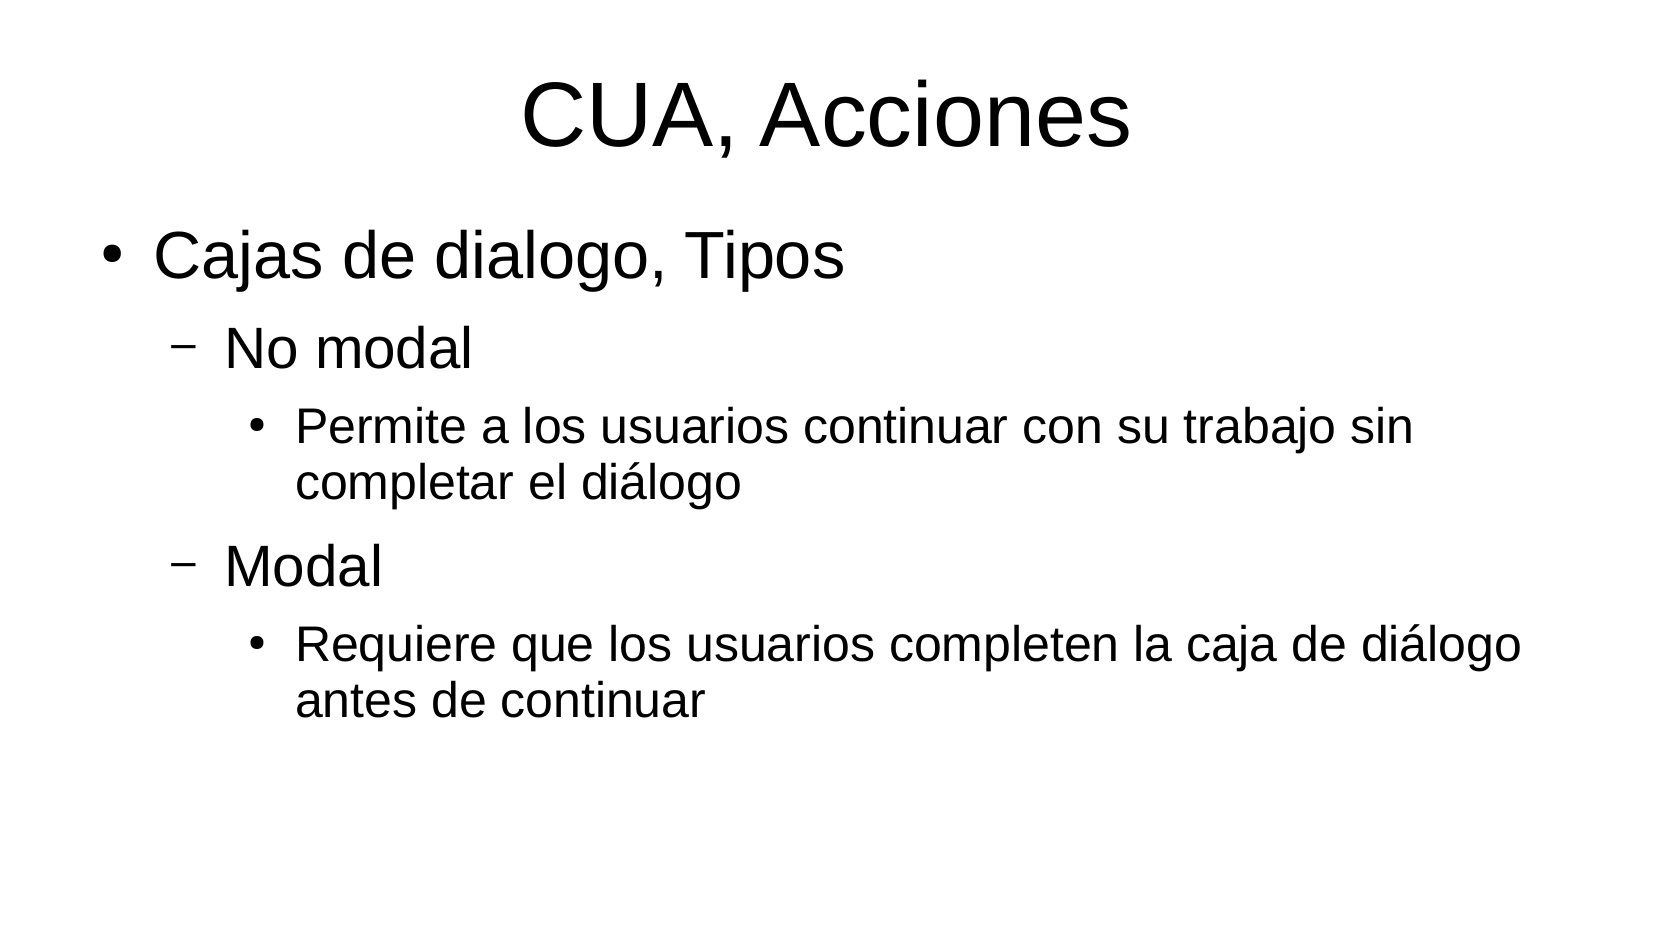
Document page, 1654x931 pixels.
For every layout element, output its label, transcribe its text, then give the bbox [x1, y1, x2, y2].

title CUA, Acciones [82, 37, 1571, 193]
list Cajas de dialogo, Tipos No modal Permite a los usuarios continuar con su trabajo sin completar el diálogo Modal Requiere que los usuarios completen la caja de diálogo antes de continuar [82, 217, 1571, 758]
